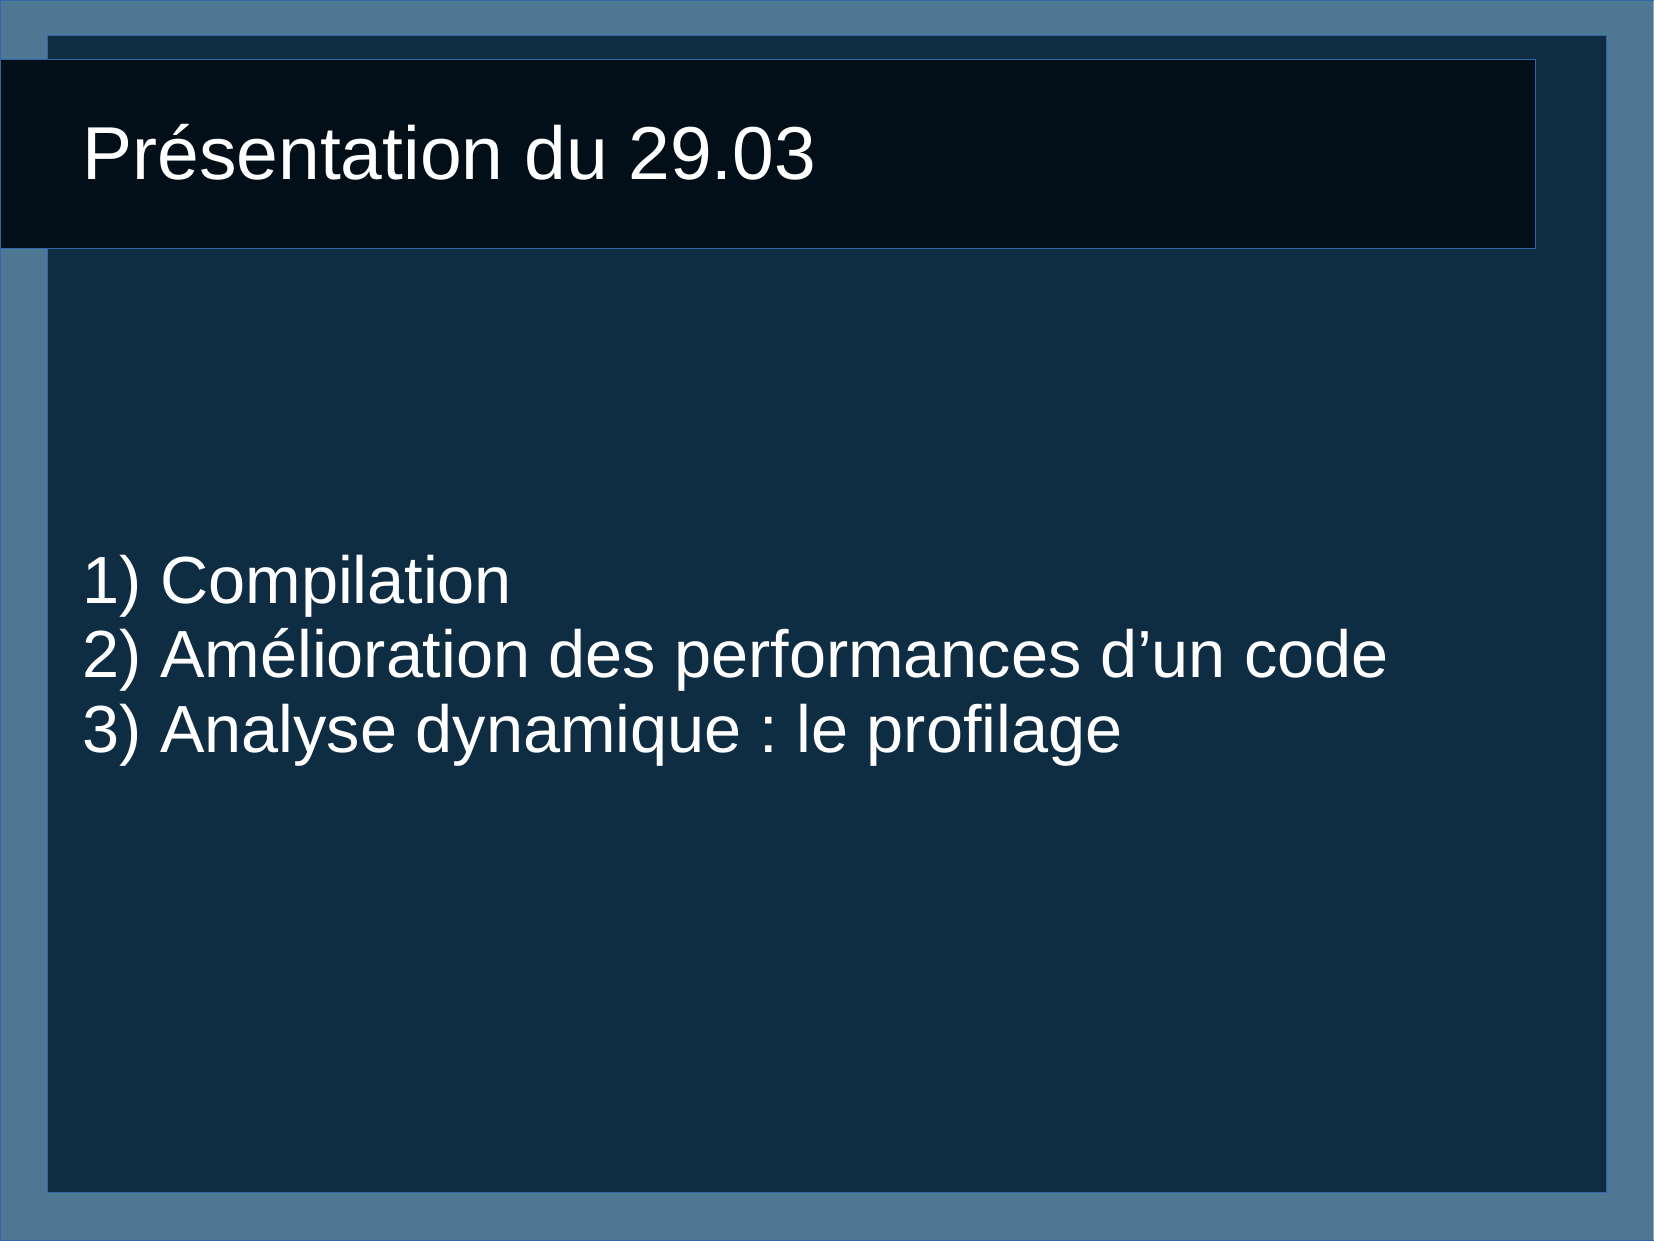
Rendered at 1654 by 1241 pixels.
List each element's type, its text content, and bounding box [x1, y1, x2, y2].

title Présentation du 29.03 [82, 94, 1264, 213]
subtitle Compilation Amélioration des performances d’un code Analyse dynamique : le profilage [82, 295, 1571, 1015]
